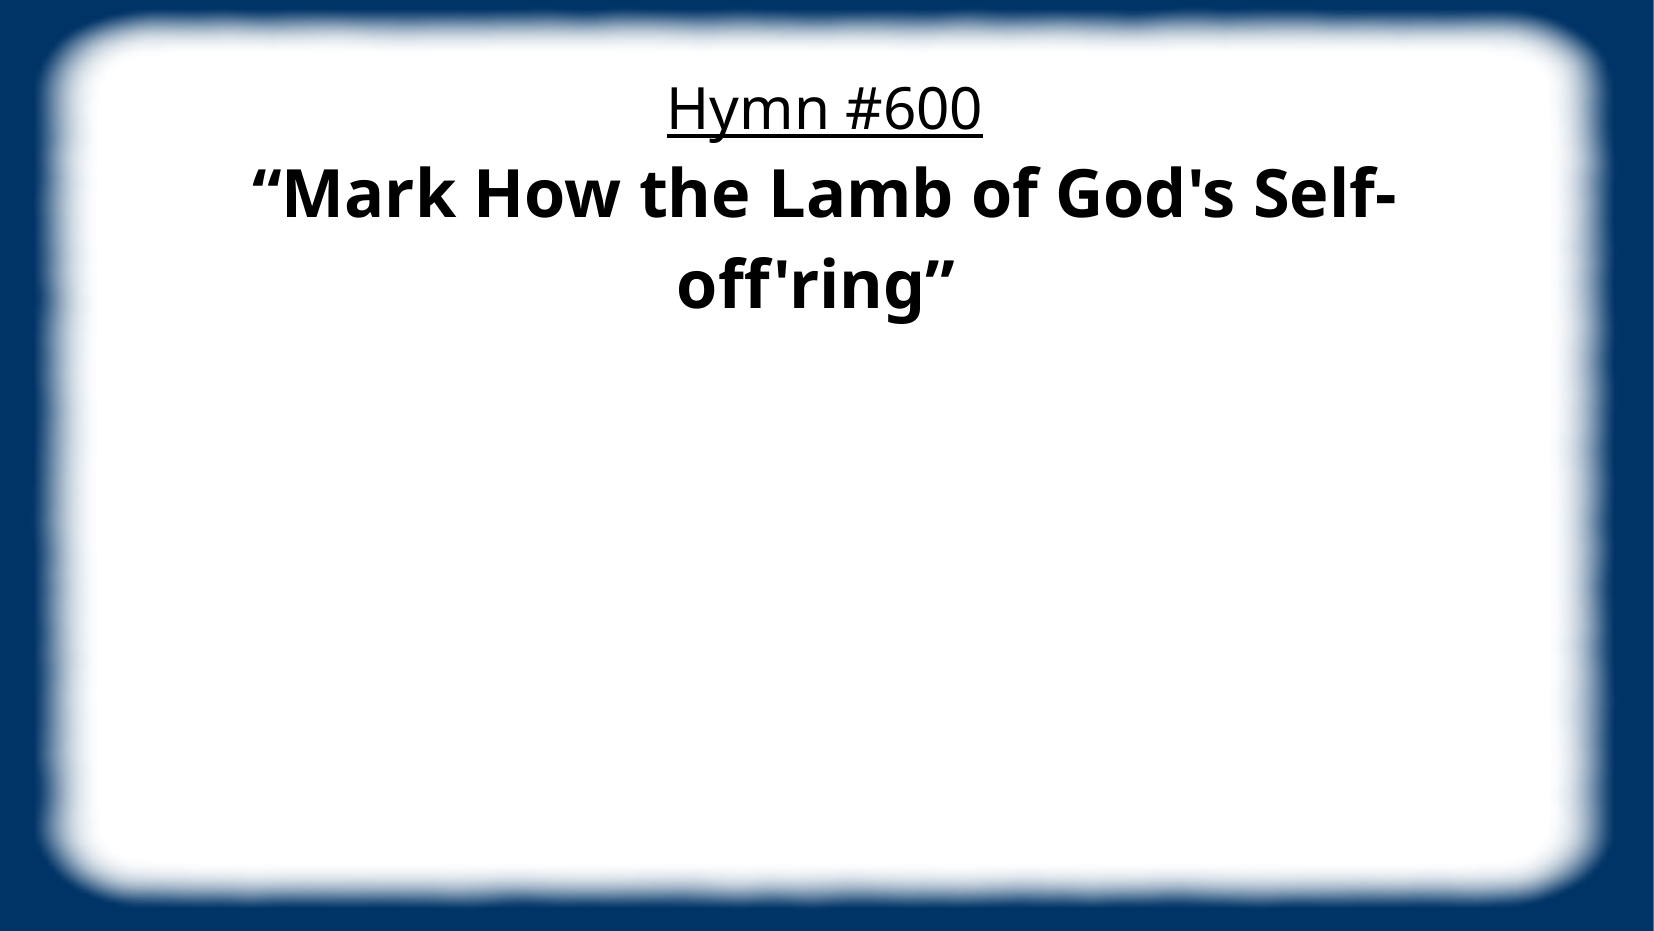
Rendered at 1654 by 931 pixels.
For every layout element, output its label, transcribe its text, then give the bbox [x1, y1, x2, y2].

picture [0, 0, 1654, 931]
text_box Hymn #600 “Mark How the Lamb of God's Self-off'ring” [105, 60, 1546, 241]
